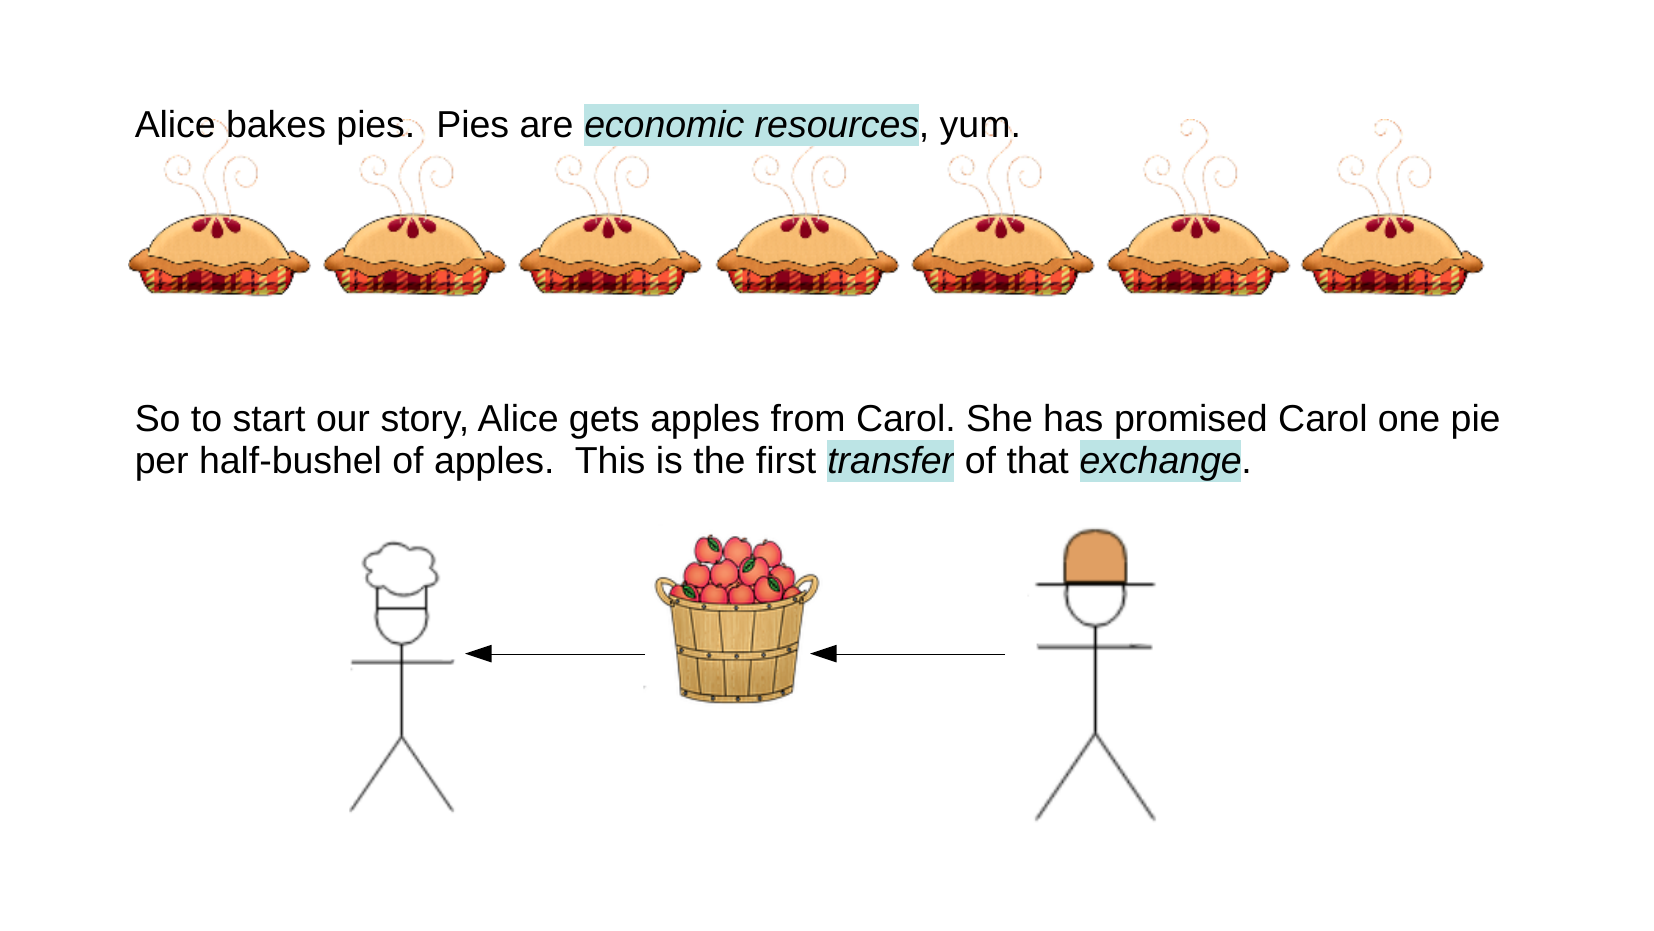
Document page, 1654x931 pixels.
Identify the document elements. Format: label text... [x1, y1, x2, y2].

picture [310, 530, 496, 816]
text_box Alice bakes pies. Pies are economic resources, yum. So to start our story, Alice gets apples from Carol. She has promised Carol one pie per half-bushel of apples. This is the first transfer of that exchange. [120, 96, 1546, 867]
picture [620, 524, 826, 716]
picture [990, 506, 1200, 835]
